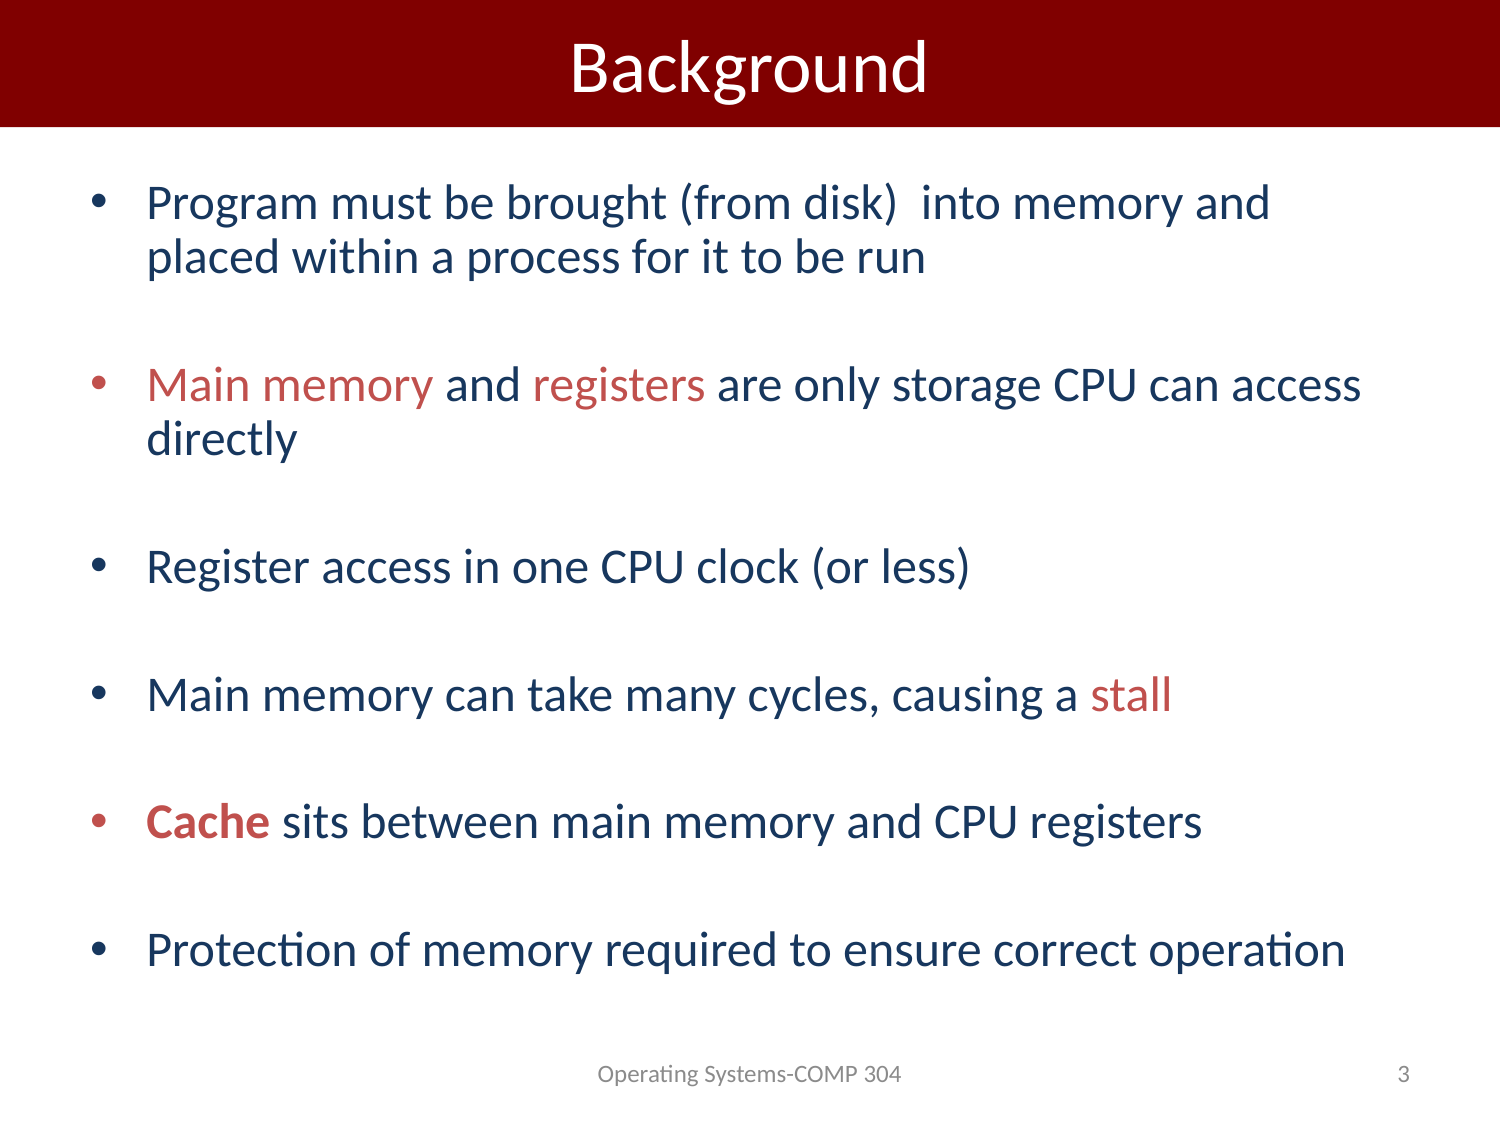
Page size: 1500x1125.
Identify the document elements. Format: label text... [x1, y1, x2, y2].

title Background [0, 0, 1500, 128]
list Program must be brought (from disk) into memory and placed within a process for it to be run Main memory and registers are only storage CPU can access directly Register access in one CPU clock (or less) Main memory can take many cycles, causing a stall Cache sits between main memory and CPU registers Protection of memory required to ensure correct operation [75, 168, 1425, 1005]
